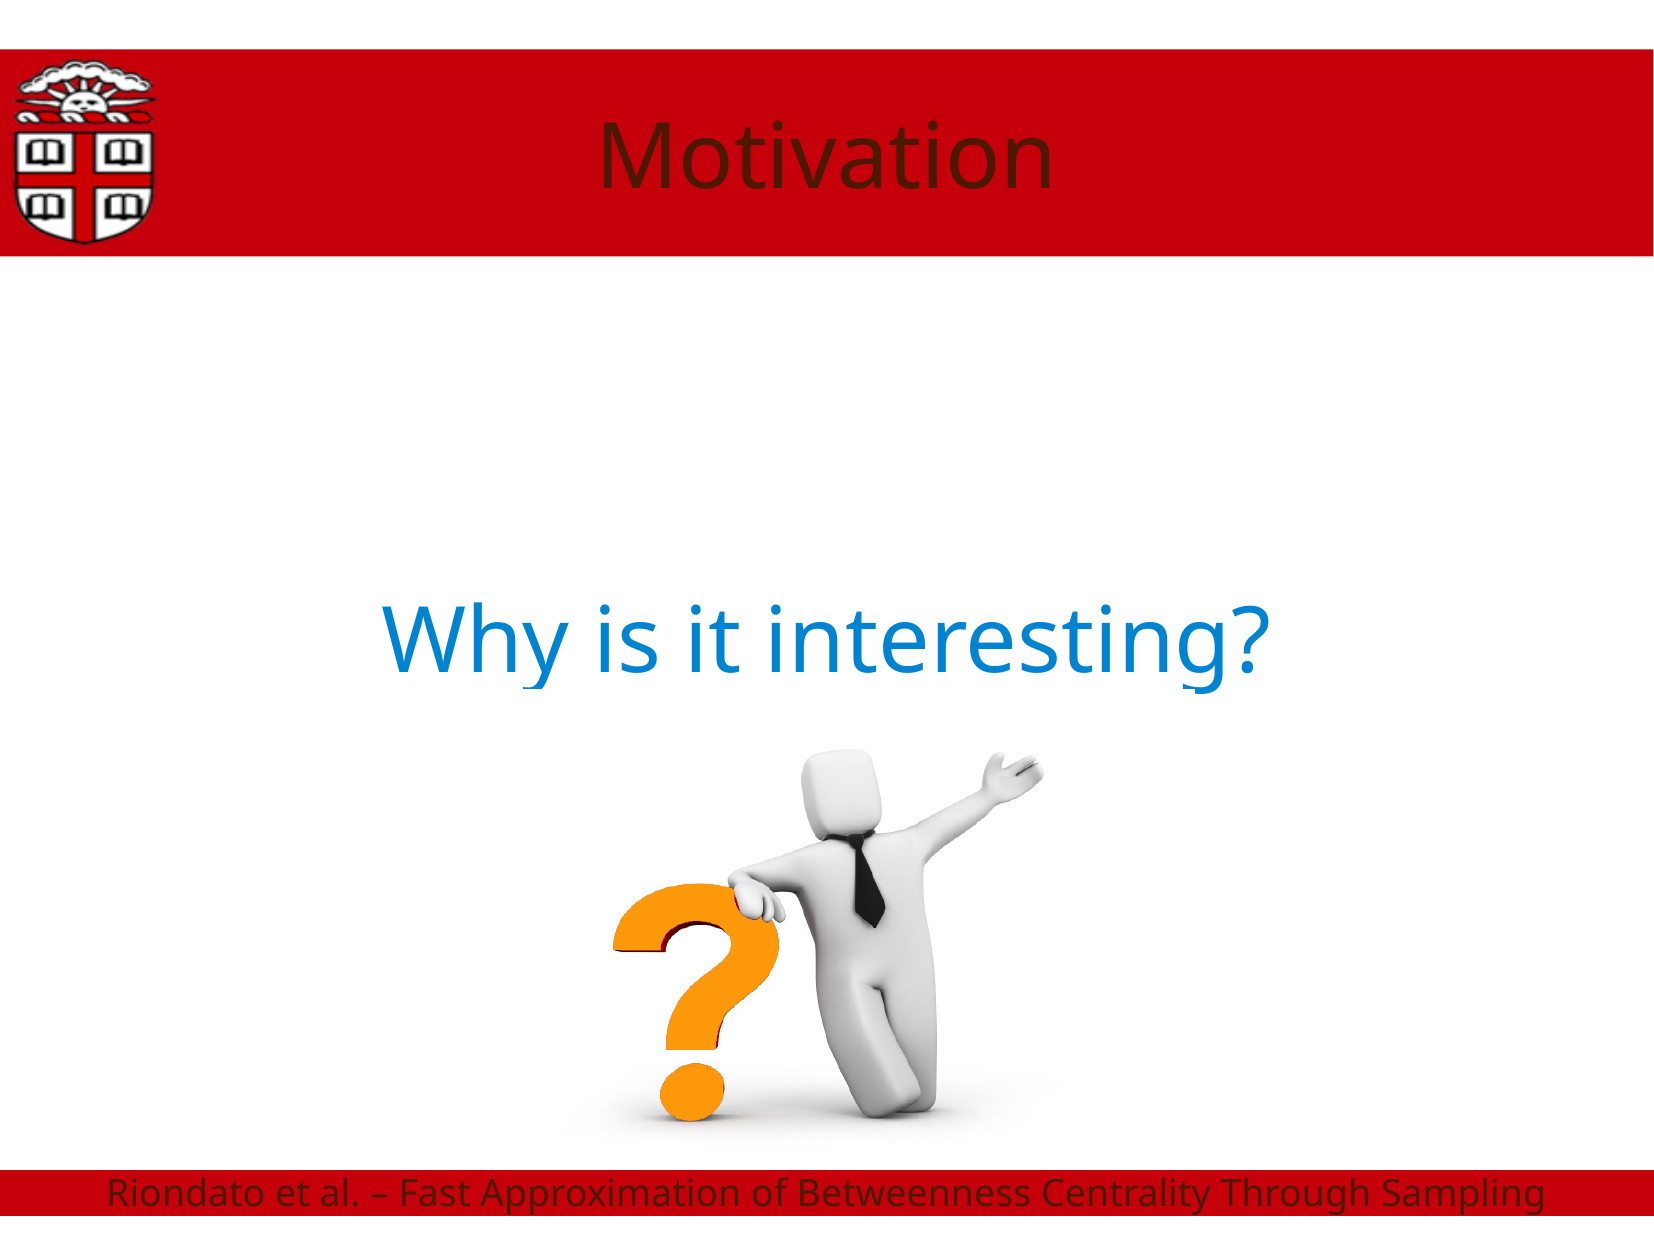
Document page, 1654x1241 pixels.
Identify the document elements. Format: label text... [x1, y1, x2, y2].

text_box Riondato et al. – Fast Approximation of Betweenness Centrality Through Sampling [0, 1170, 1654, 1216]
picture [459, 689, 1195, 1164]
picture [11, 59, 158, 245]
text_box Why is it interesting? [39, 566, 1615, 674]
title Motivation [0, 49, 1654, 257]
